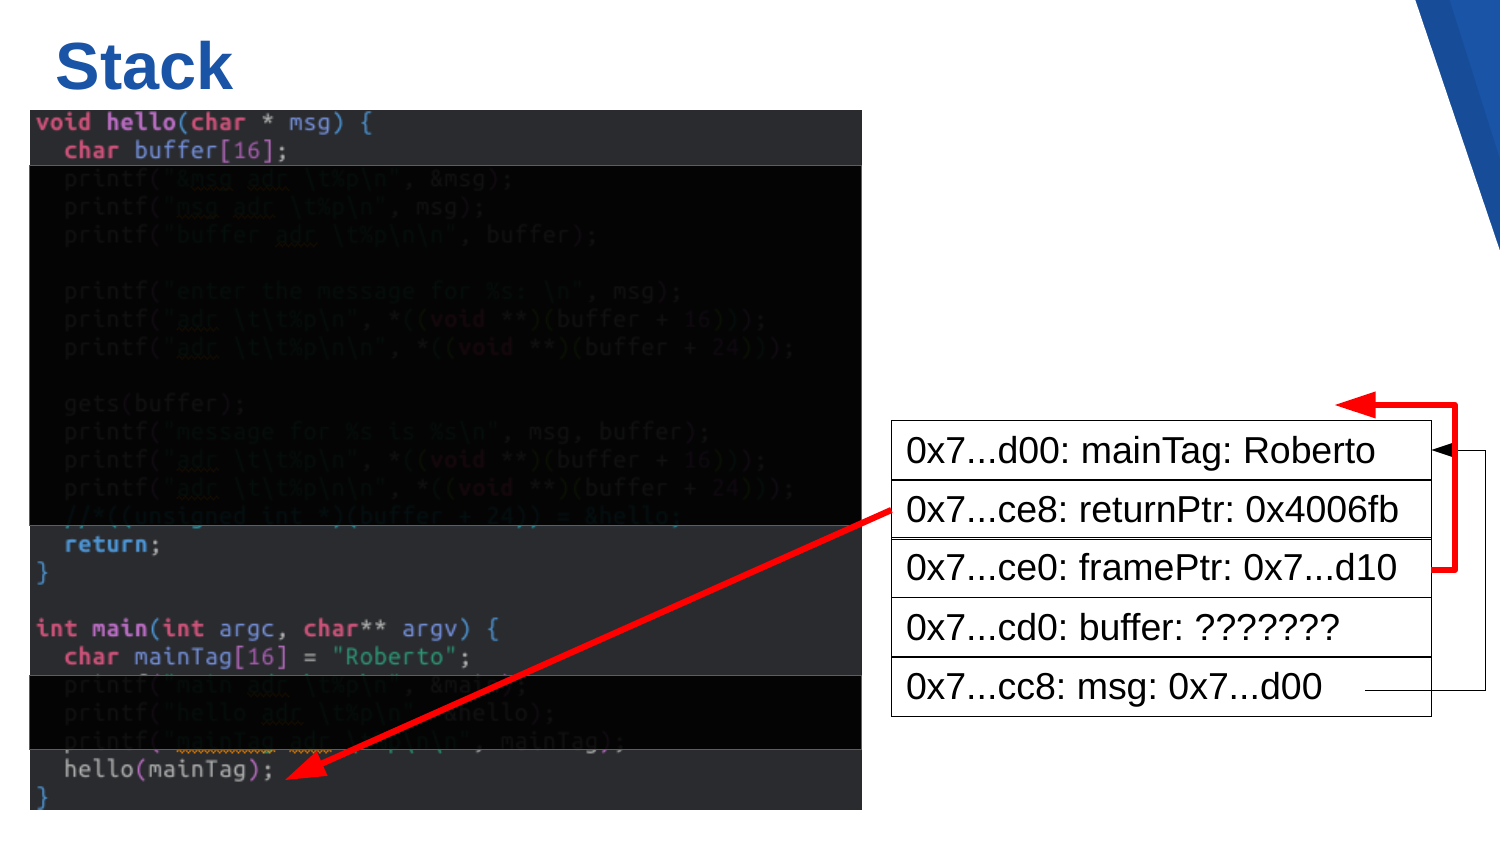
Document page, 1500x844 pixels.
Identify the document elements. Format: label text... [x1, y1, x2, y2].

picture [531, 527, 862, 675]
text_box [29, 675, 510, 750]
picture [30, 110, 862, 165]
text_box 0x7...d00: mainTag: Roberto [891, 420, 1432, 479]
title Stack [40, 50, 1306, 118]
text_box 0x7...cc8: msg: 0x7...d00 [891, 656, 1432, 717]
text_box [363, 675, 862, 750]
picture [30, 750, 862, 811]
text_box 0x7...ce8: returnPtr: 0x4006fb [891, 479, 1432, 537]
text_box [29, 165, 862, 526]
picture [30, 526, 845, 675]
text_box 0x7...ce0: framePtr: 0x7...d10 [891, 537, 1432, 598]
text_box 0x7...cd0: buffer: ??????? [891, 598, 1432, 656]
